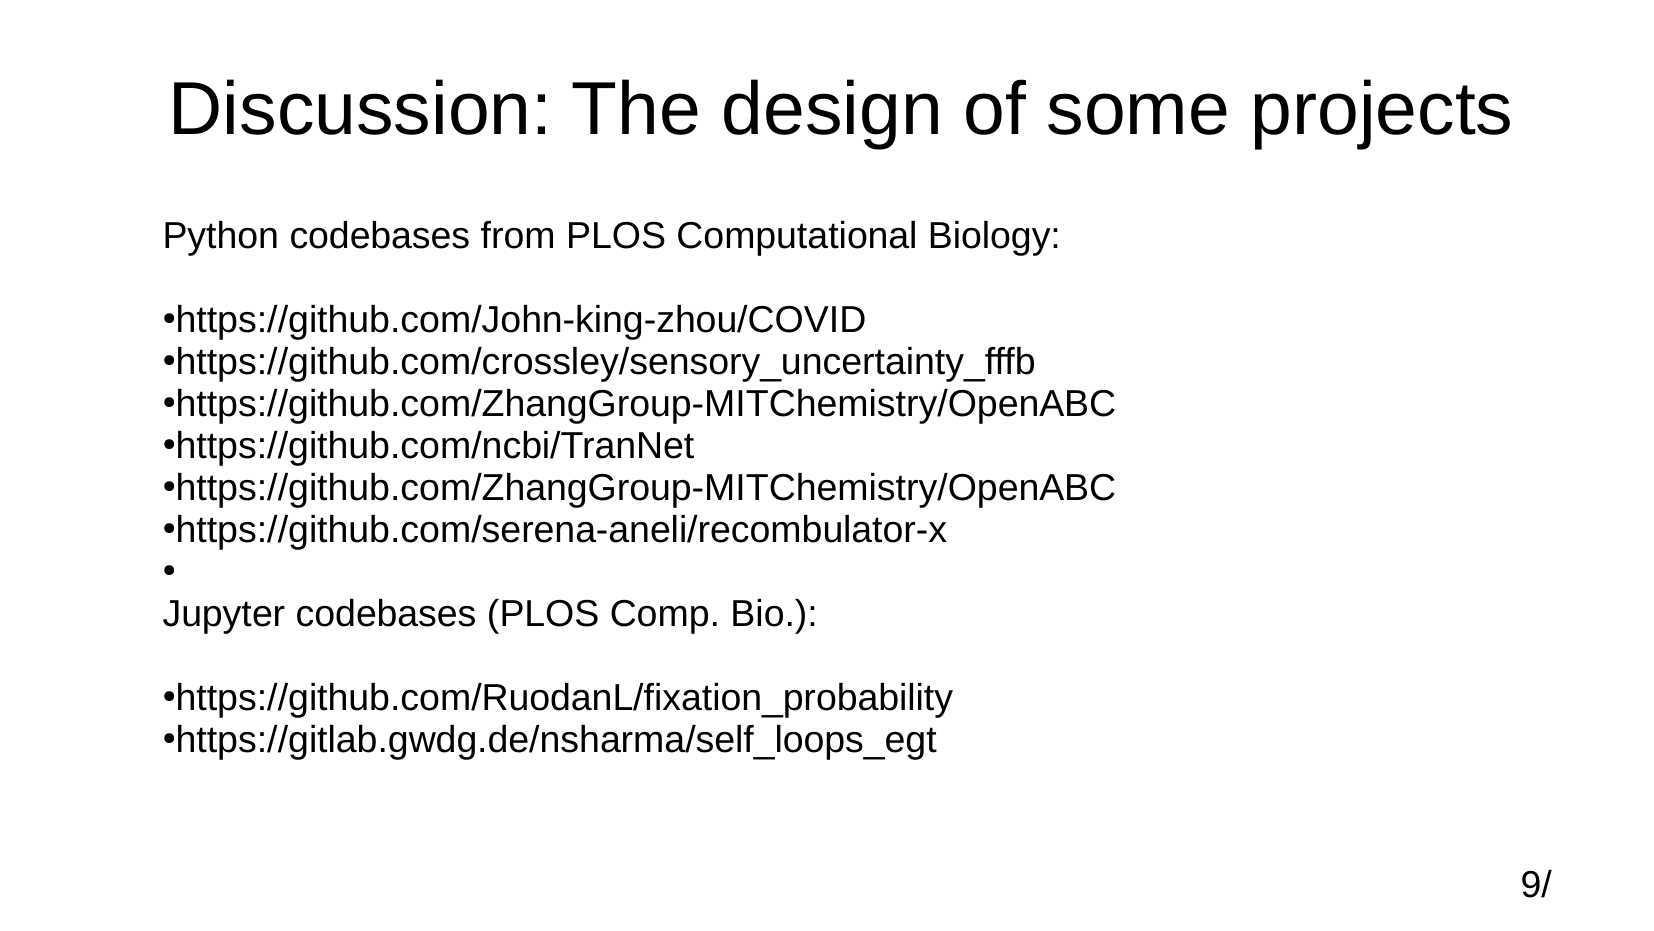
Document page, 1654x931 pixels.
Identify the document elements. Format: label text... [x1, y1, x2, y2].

text_box / [1505, 856, 1625, 931]
text_box Python codebases from PLOS Computational Biology: https://github.com/John-king-zhou/COVID https://github.com/crossley/sensory_uncertainty_fffb https://github.com/ZhangGroup-MITChemistry/OpenABC https://github.com/ncbi/TranNet https://github.com/ZhangGroup-MITChemistry/OpenABC https://github.com/serena-aneli/recombulator-x Jupyter codebases (PLOS Comp. Bio.): https://github.com/RuodanL/fixation_probability https://gitlab.gwdg.de/nsharma/self_loops_egt [147, 207, 1536, 768]
title Discussion: The design of some projects [59, 32, 1625, 178]
